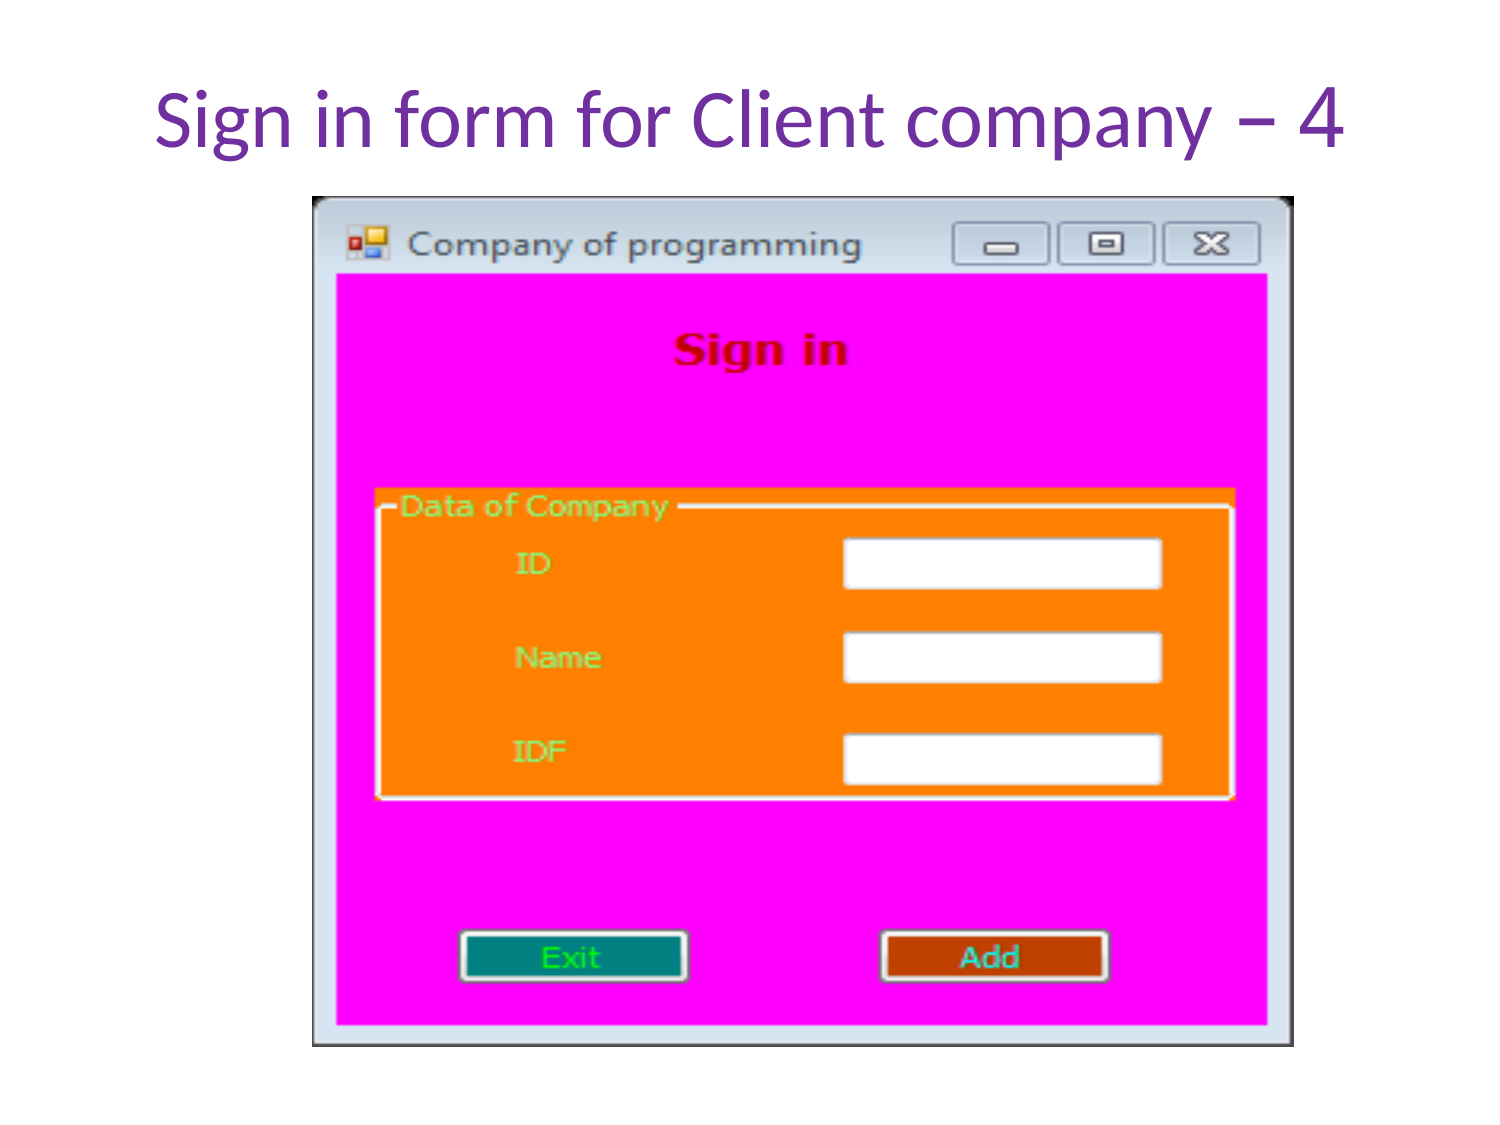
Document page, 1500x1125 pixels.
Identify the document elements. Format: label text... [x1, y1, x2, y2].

picture [312, 196, 1294, 1047]
title 4 – Sign in form for Client company [112, 30, 1388, 197]
